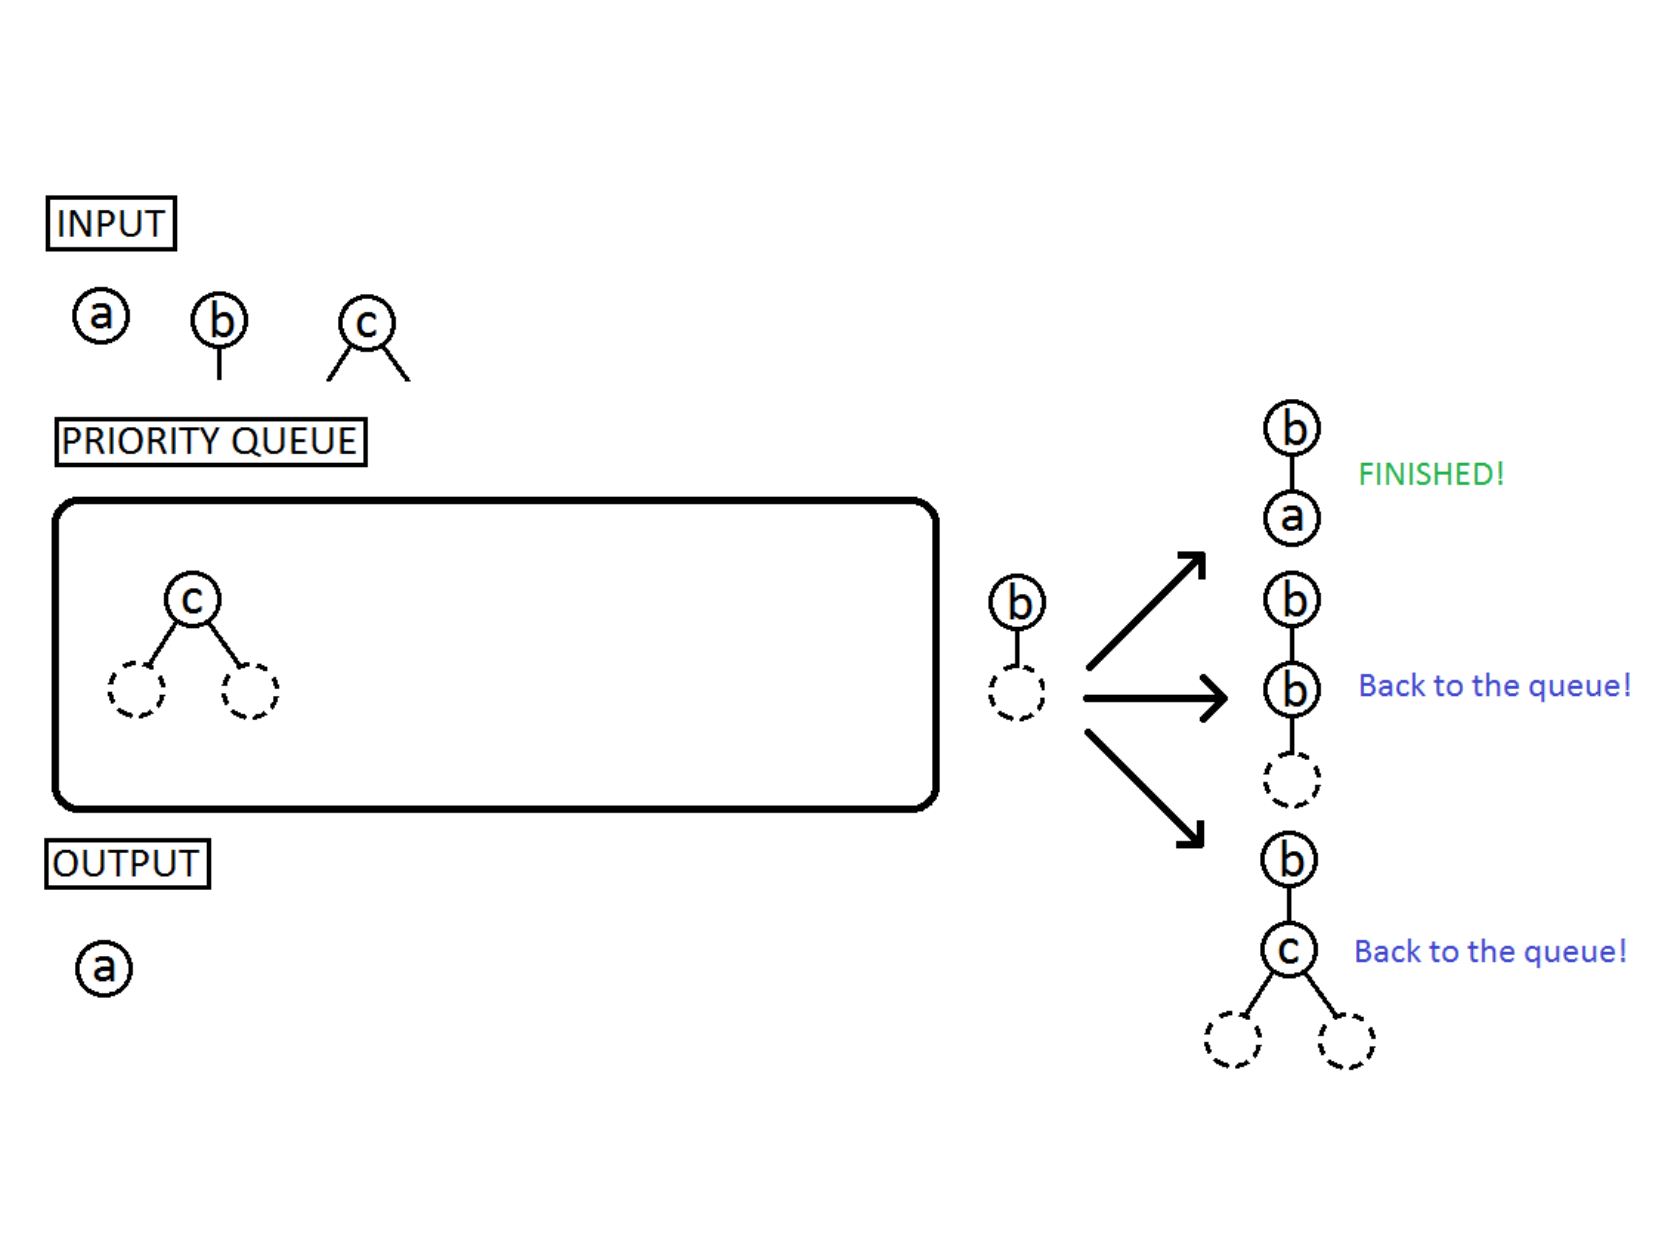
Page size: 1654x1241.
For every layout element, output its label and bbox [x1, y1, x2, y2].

picture [9, 169, 1654, 1085]
